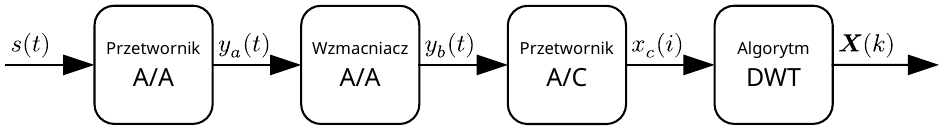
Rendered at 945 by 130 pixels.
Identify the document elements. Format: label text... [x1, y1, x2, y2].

text_box [658, 32, 665, 58]
text_box [886, 32, 893, 58]
text_box [252, 35, 261, 52]
text_box [24, 32, 31, 58]
text_box [646, 49, 655, 58]
text_box Przetwornik A/C [507, 5, 627, 125]
text_box [437, 45, 445, 58]
text_box Algorytm DWT [714, 5, 833, 124]
text_box [666, 40, 673, 52]
text_box [631, 40, 645, 52]
text_box [873, 34, 885, 52]
text_box [466, 32, 473, 58]
text_box [675, 32, 682, 58]
text_box [244, 32, 251, 58]
text_box [218, 40, 231, 57]
text_box Przetwornik A/A [94, 5, 213, 124]
text_box [457, 35, 465, 52]
text_box [449, 32, 456, 58]
text_box [864, 32, 871, 58]
text_box [32, 35, 41, 52]
text_box [425, 40, 437, 57]
text_box [262, 32, 269, 58]
text_box [838, 34, 862, 52]
text_box [42, 32, 48, 58]
text_box Wzmacniacz A/A [301, 5, 420, 124]
text_box [11, 40, 22, 52]
text_box [231, 49, 241, 58]
